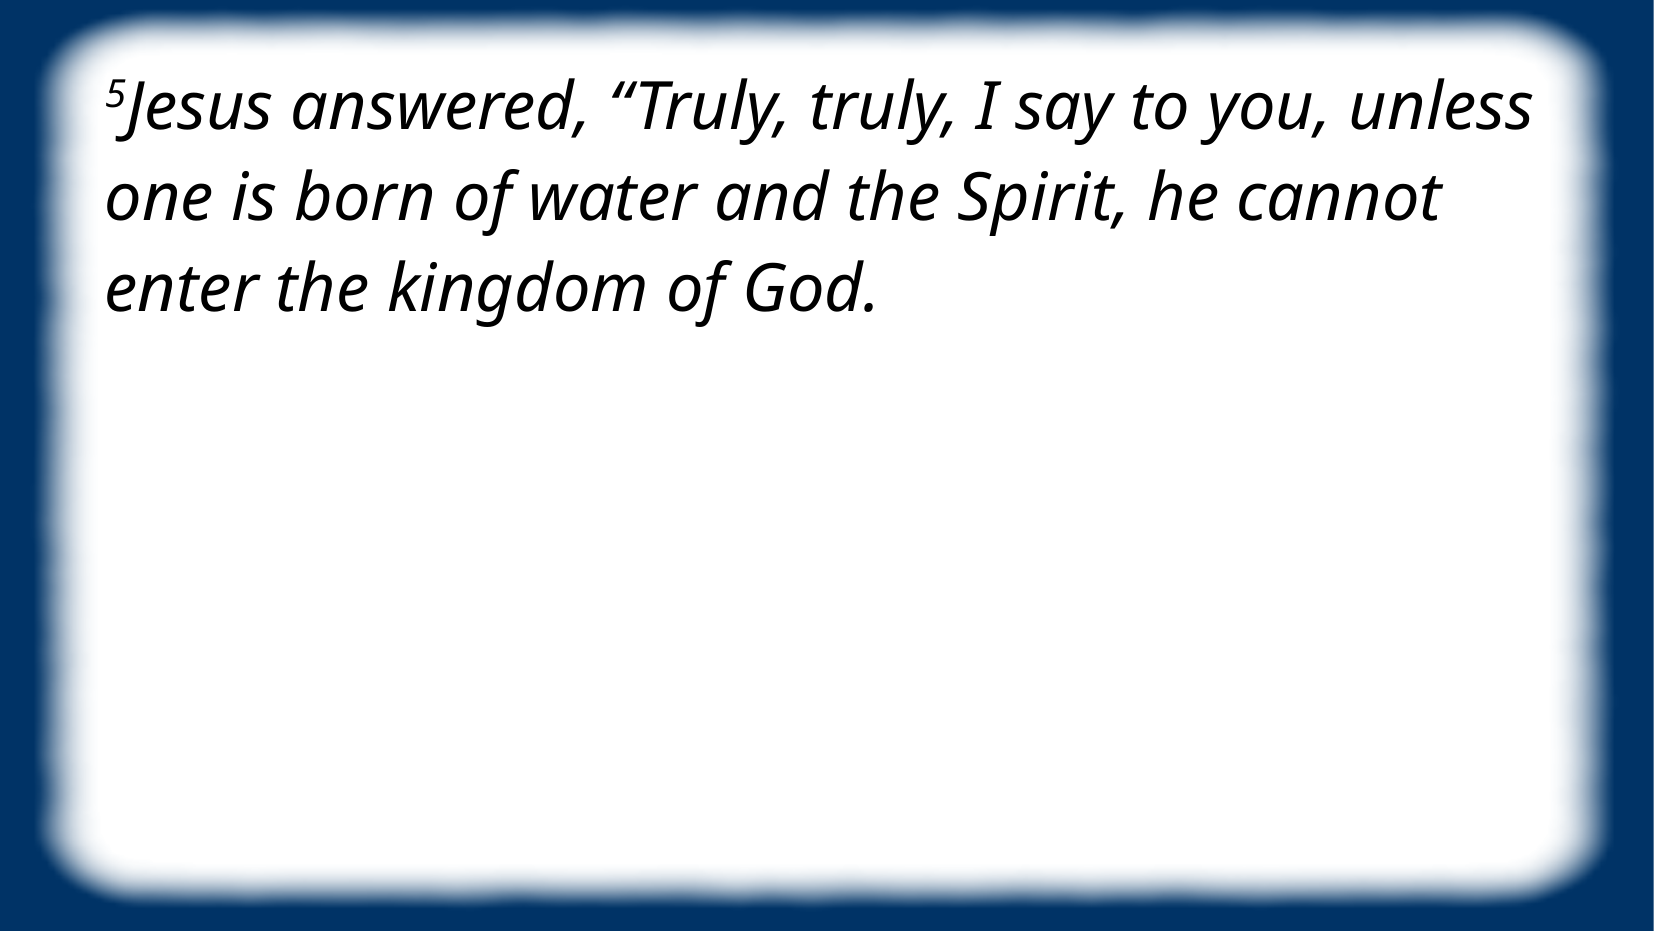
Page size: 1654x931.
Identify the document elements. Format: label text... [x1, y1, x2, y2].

text_box 5Jesus answered, “Truly, truly, I say to you, unless one is born of water and the Spirit, he cannot enter the kingdom of God. [90, 51, 1561, 333]
picture [0, 0, 1654, 931]
